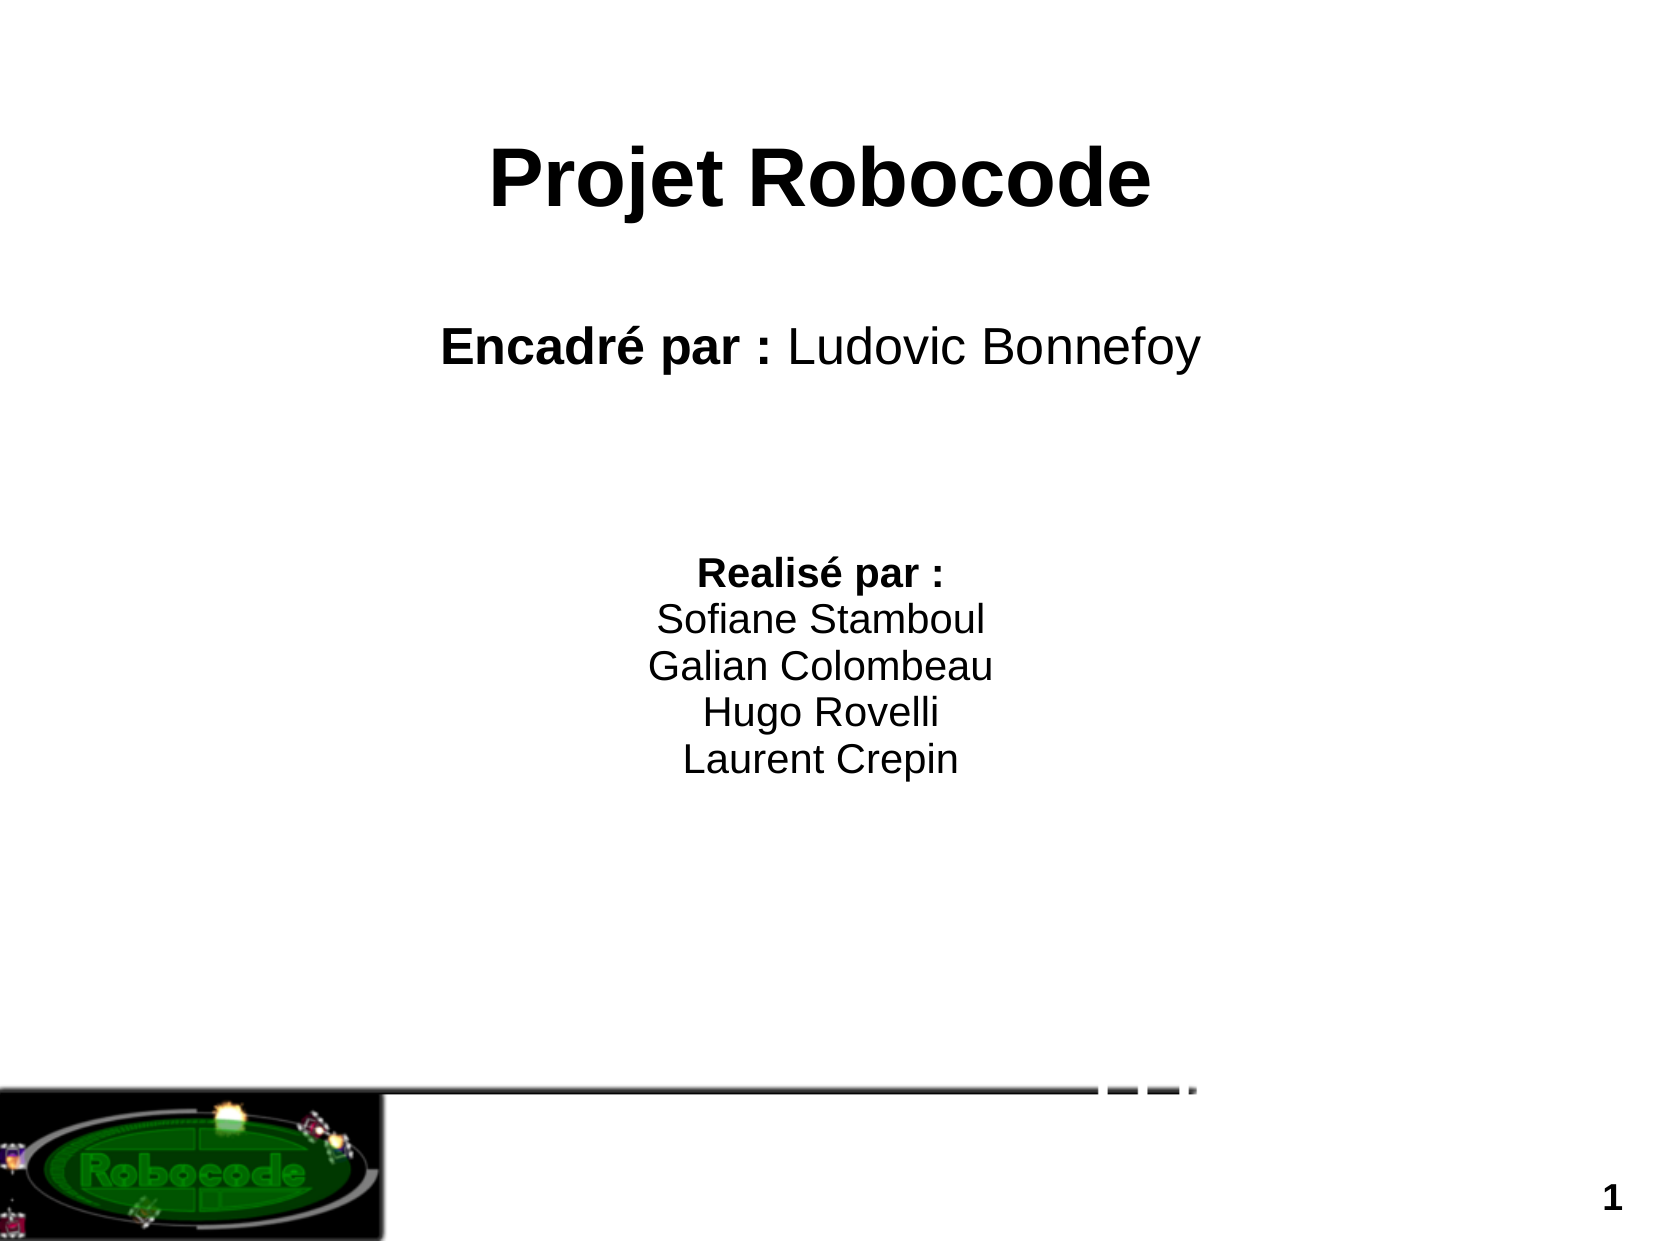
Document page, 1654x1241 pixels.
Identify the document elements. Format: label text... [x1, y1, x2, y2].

picture [0, 0, 1625, 1241]
text_box <numéro> [1587, 1169, 1654, 1241]
subtitle Projet Robocode Encadré par : Ludovic Bonnefoy Realisé par : Sofiane Stamboul Galian Colombeau Hugo Rovelli Laurent Crepin [76, 3, 1565, 1063]
